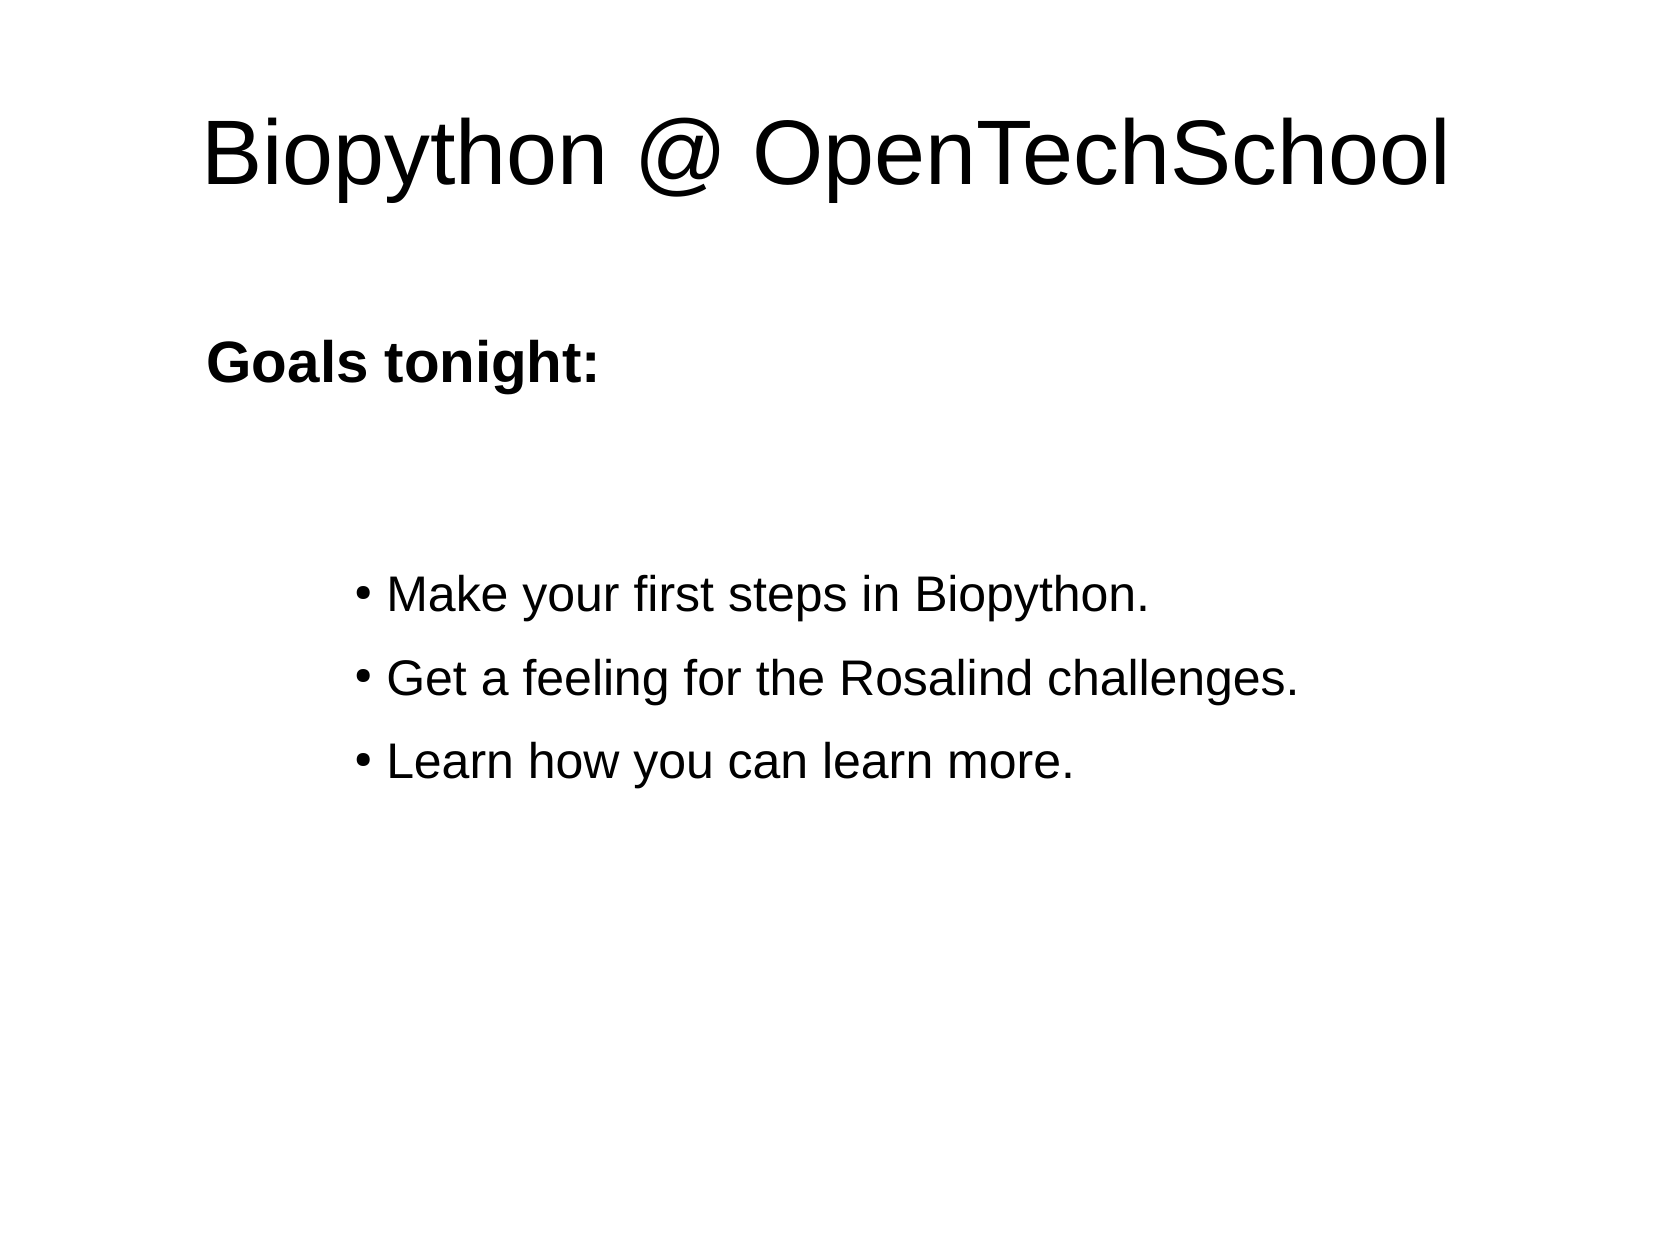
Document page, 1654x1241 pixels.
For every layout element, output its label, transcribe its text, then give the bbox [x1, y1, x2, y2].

text_box Goals tonight: [206, 265, 886, 460]
title Biopython @ OpenTechSchool [82, 49, 1571, 257]
text_box Make your first steps in Biopython. Get a feeling for the Rosalind challenges. Learn how you can learn more. [354, 470, 1359, 857]
